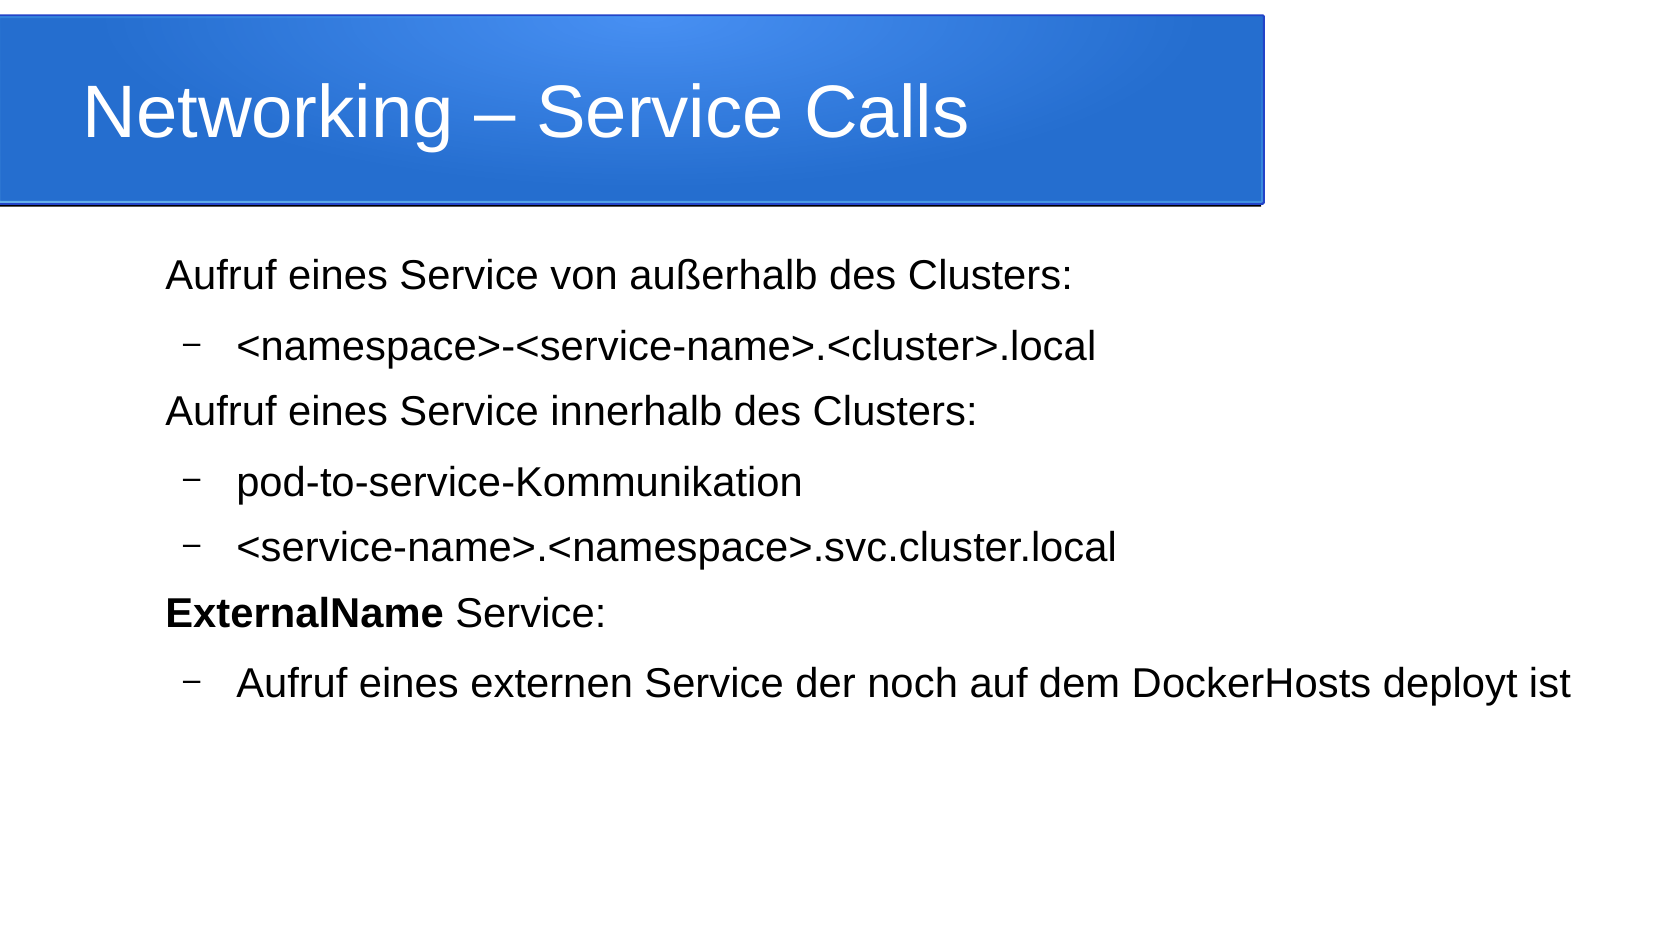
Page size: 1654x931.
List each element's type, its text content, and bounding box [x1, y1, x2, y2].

list Aufruf eines Service von außerhalb des Clusters: <namespace>-<service-name>.<cluster>.local Aufruf eines Service innerhalb des Clusters: pod-to-service-Kommunikation <service-name>.<namespace>.svc.cluster.local ExternalName Service: Aufruf eines externen Service der noch auf dem DockerHosts deployt ist [94, 251, 1583, 792]
title Networking – Service Calls [82, 35, 1235, 189]
